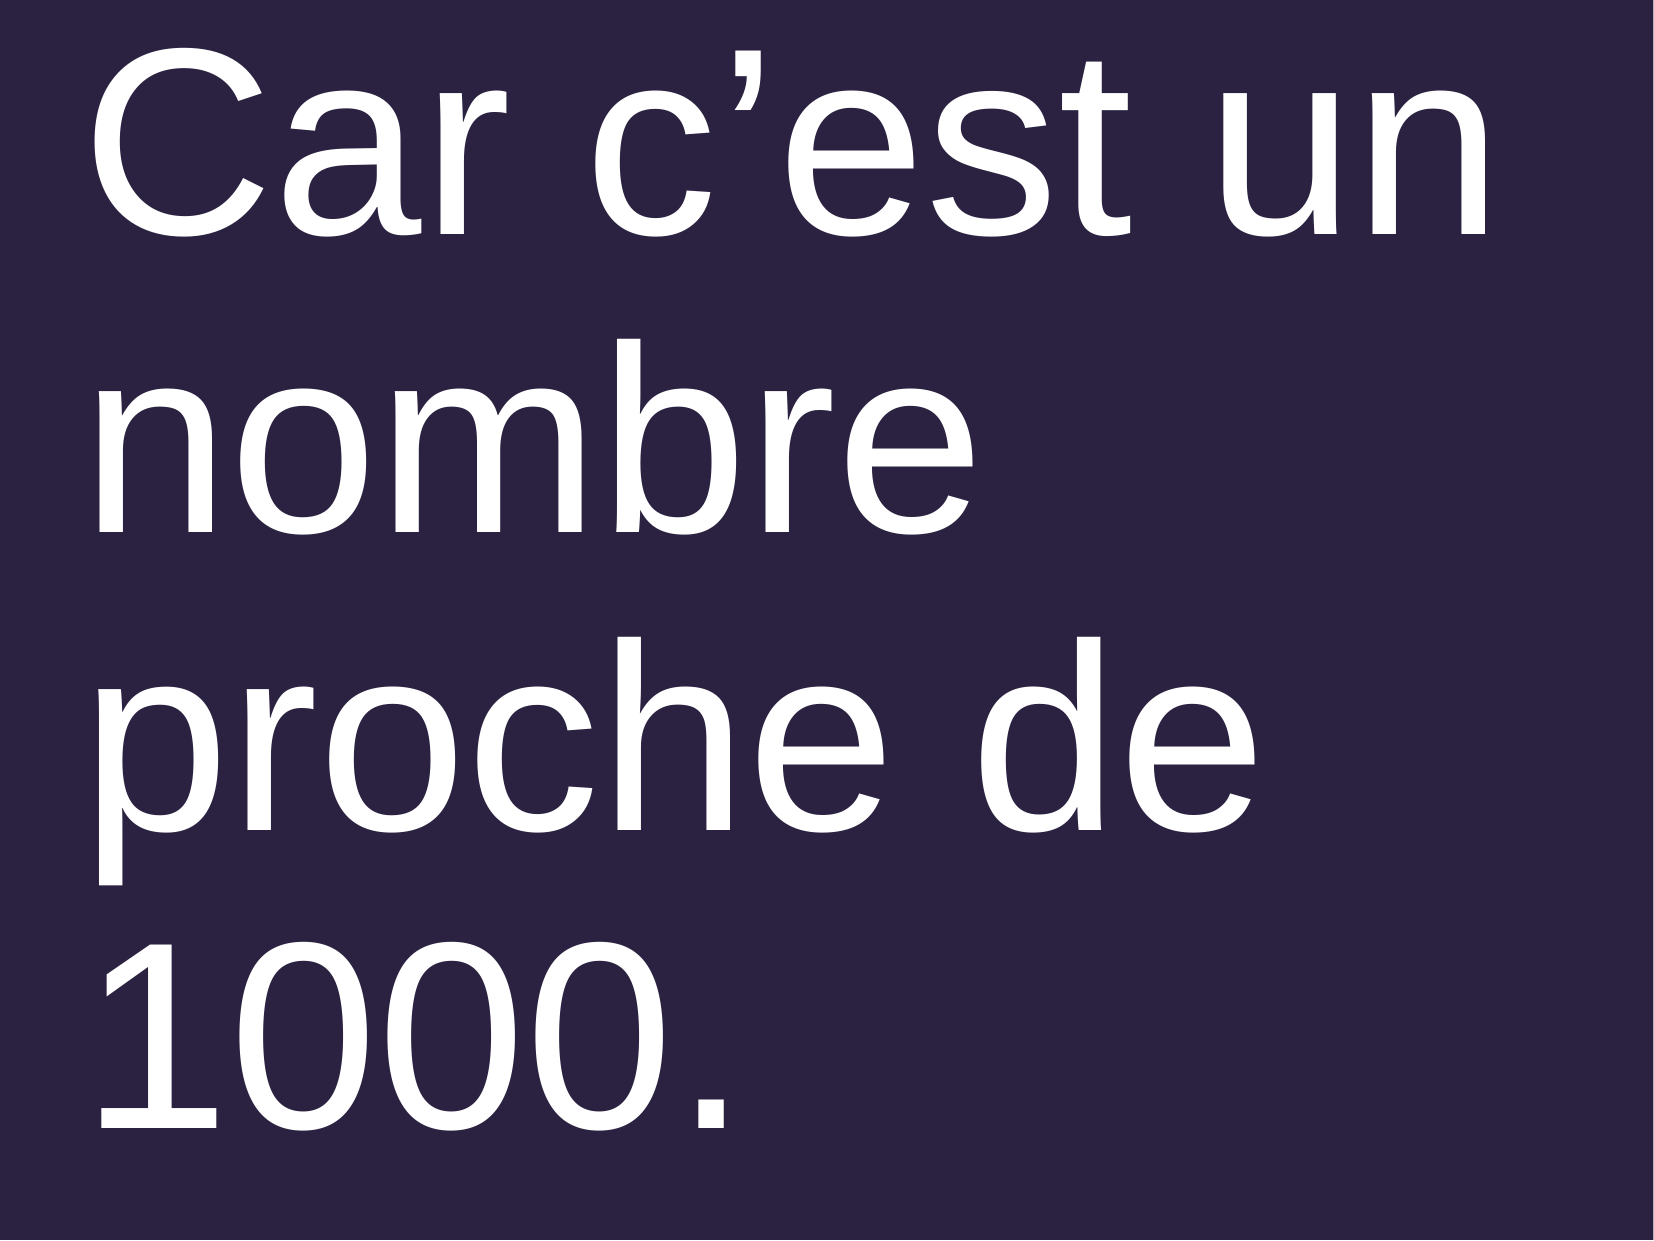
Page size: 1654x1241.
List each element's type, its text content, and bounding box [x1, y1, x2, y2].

title Car c’est un nombre proche de 1000. [81, 0, 1654, 1185]
